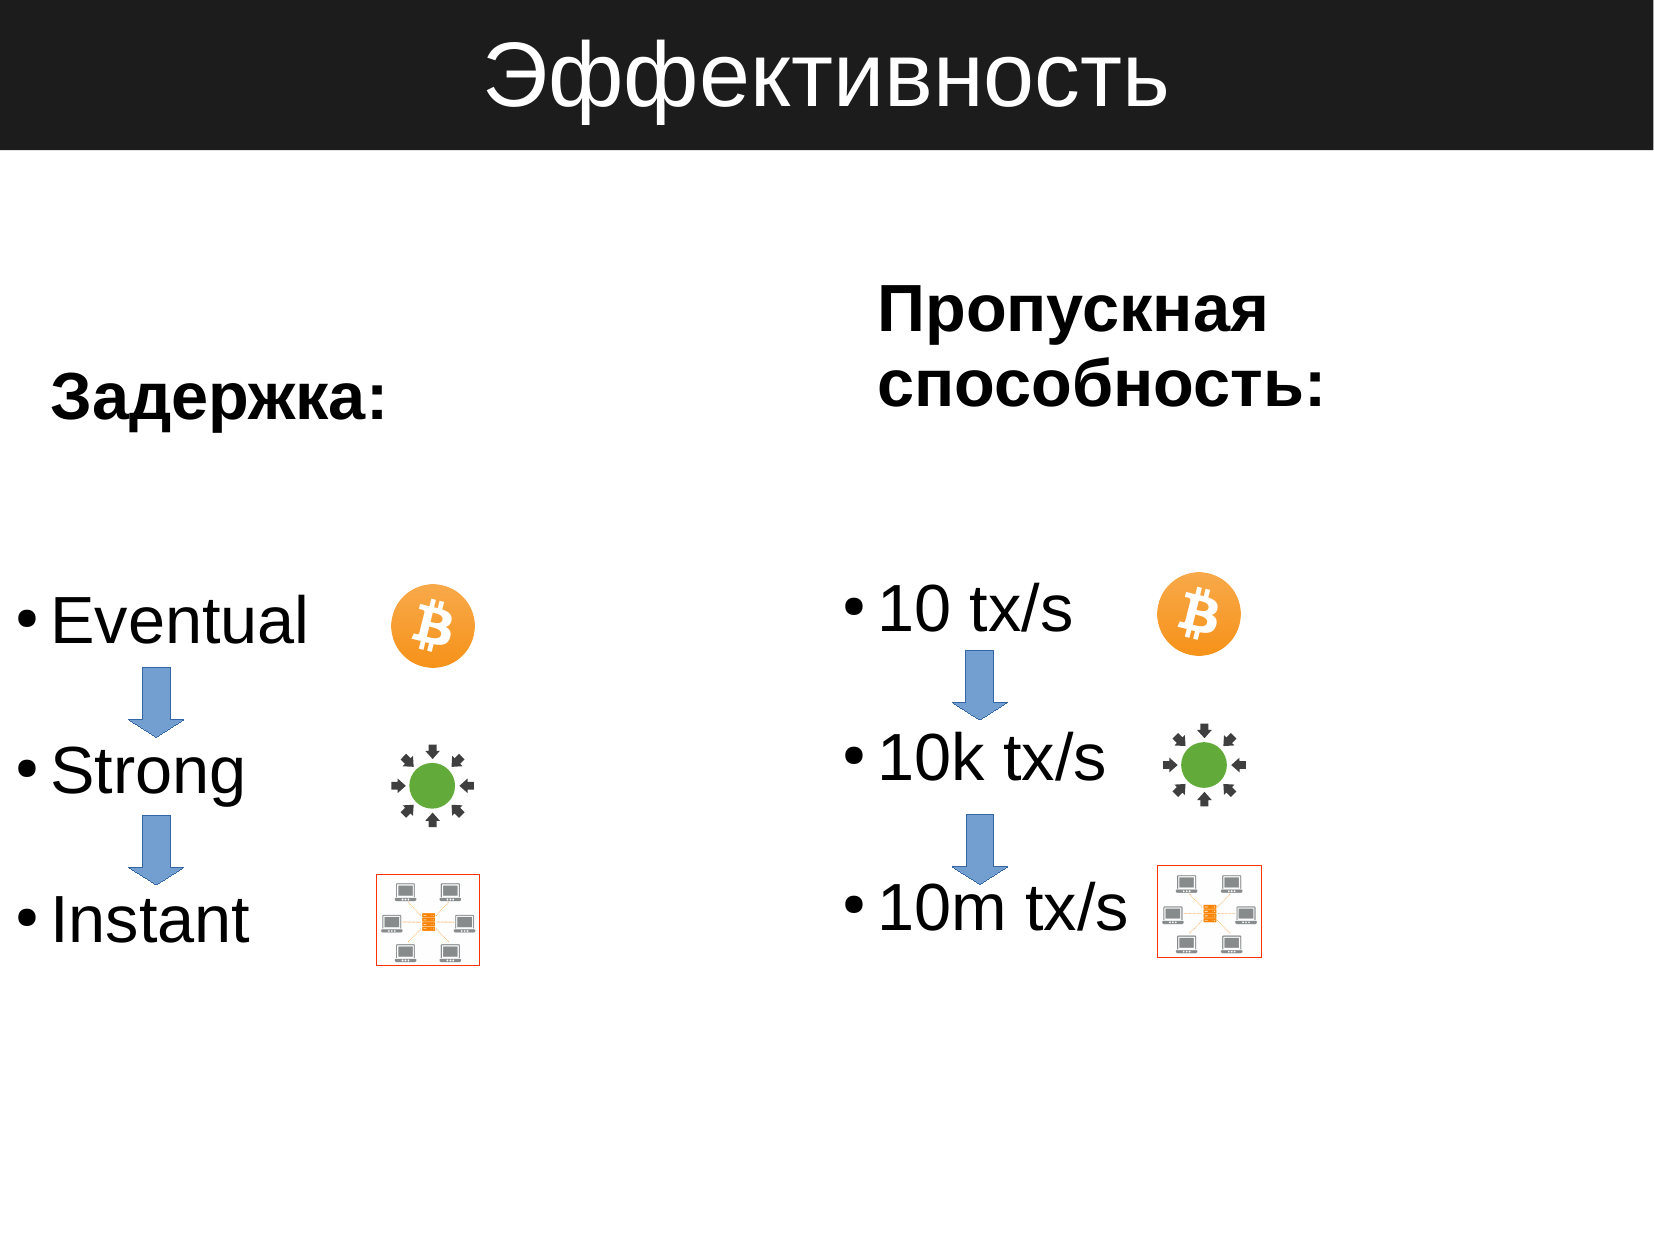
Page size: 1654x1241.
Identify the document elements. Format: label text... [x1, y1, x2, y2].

picture [1157, 572, 1241, 656]
text_box [128, 667, 184, 738]
picture [388, 741, 478, 829]
text_box [128, 815, 184, 885]
picture [1160, 721, 1250, 809]
picture [1157, 865, 1262, 958]
picture [376, 874, 480, 966]
subtitle Задержка: Eventual Strong Instant [15, 210, 649, 1032]
text_box [952, 650, 1008, 720]
picture [391, 584, 475, 668]
text_box [952, 814, 1008, 885]
text_box Пропускная способность: 10 tx/s 10k tx/s 10m tx/s [842, 159, 1585, 982]
title Эффективность [0, 0, 1654, 151]
